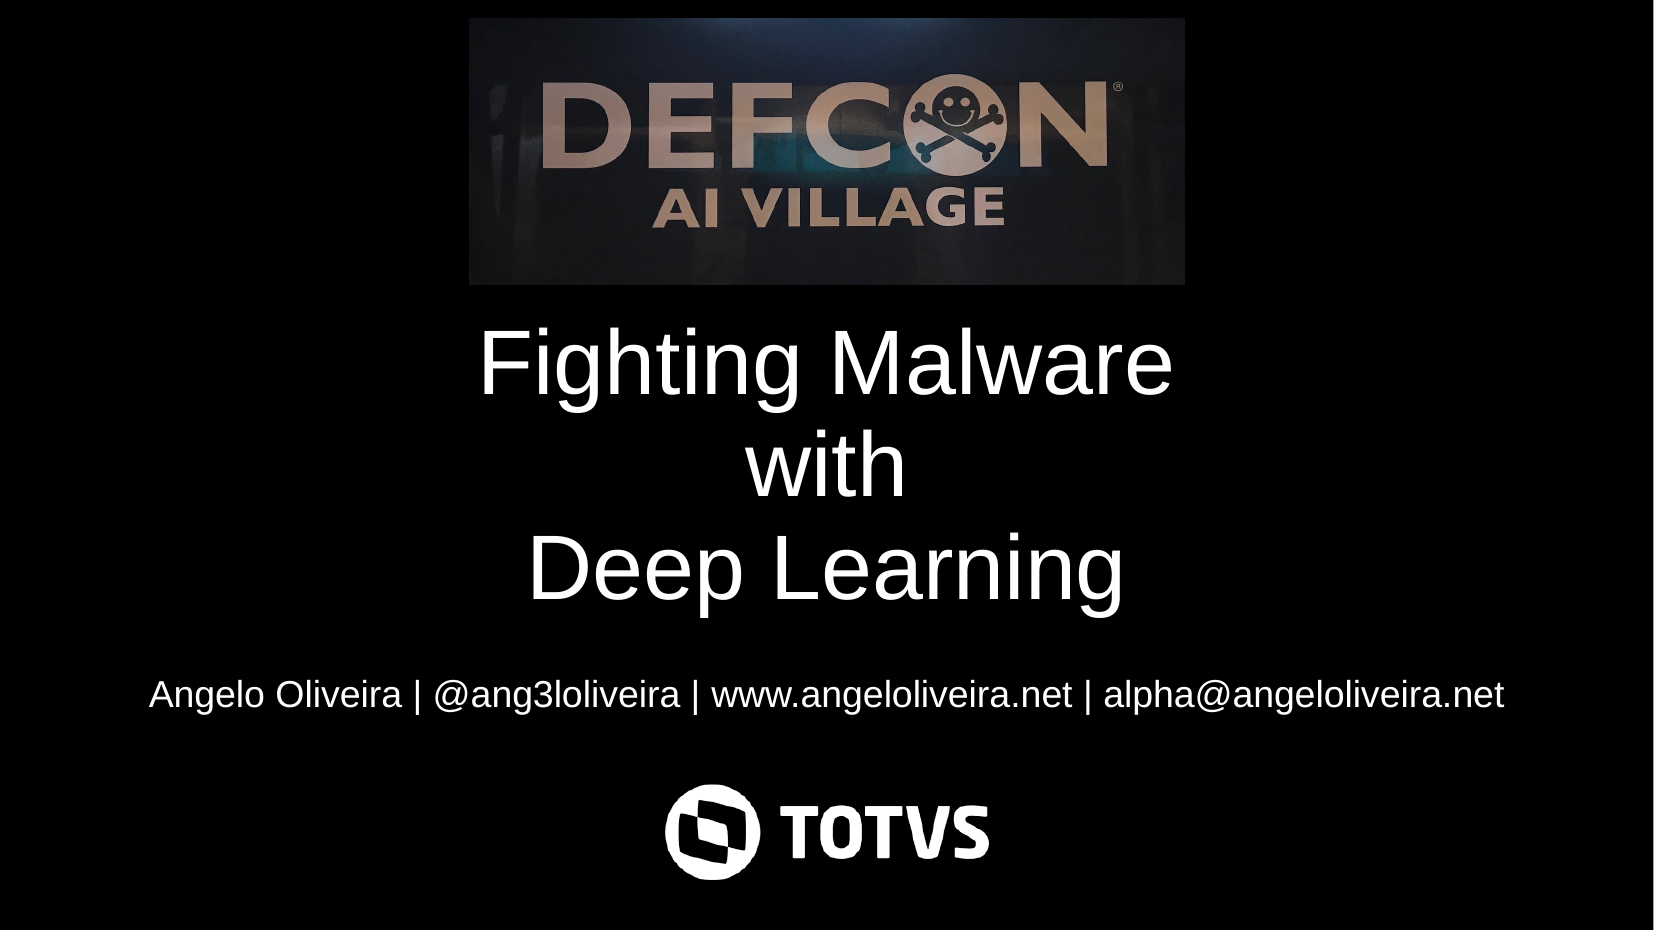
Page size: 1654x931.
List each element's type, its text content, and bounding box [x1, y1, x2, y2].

picture [469, 18, 1185, 286]
picture [657, 779, 996, 885]
title Fighting Malware with Deep Learning [82, 311, 1571, 619]
text_box Angelo Oliveira | @ang3loliveira | www.angeloliveira.net | alpha@angeloliveira.net [129, 666, 1525, 766]
